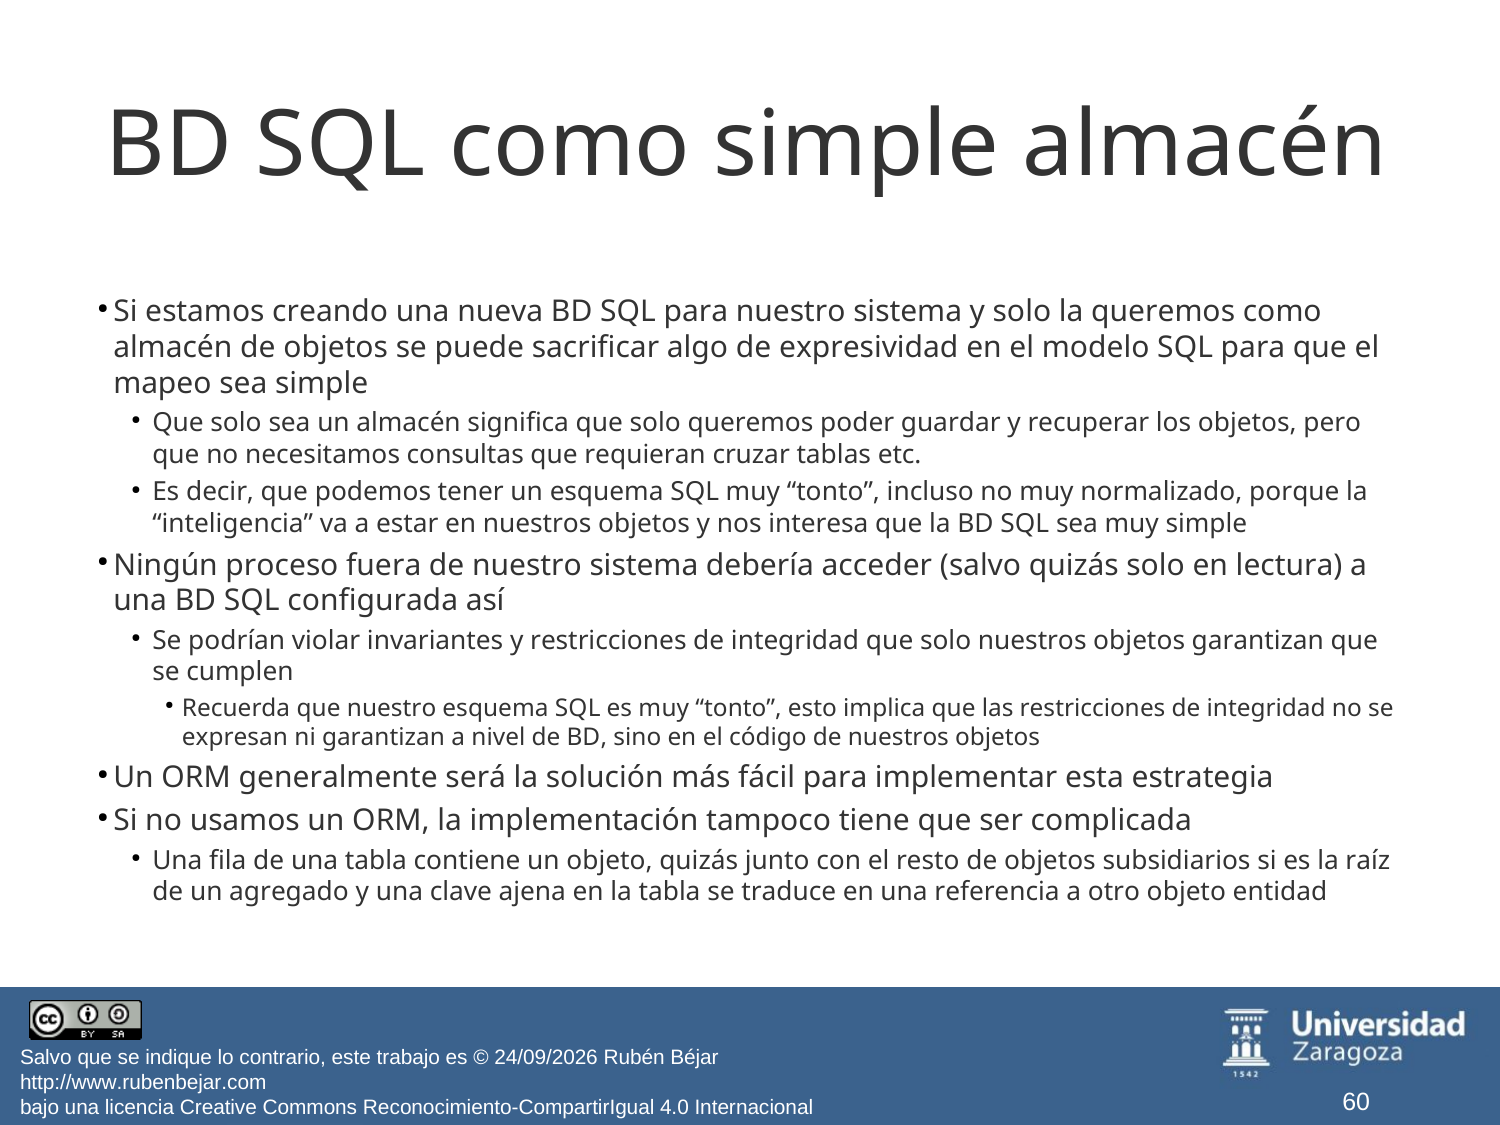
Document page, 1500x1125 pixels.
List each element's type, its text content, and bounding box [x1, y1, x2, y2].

title BD SQL como simple almacén [74, 21, 1420, 257]
list Si estamos creando una nueva BD SQL para nuestro sistema y solo la queremos como almacén de objetos se puede sacrificar algo de expresividad en el modelo SQL para que el mapeo sea simple Que solo sea un almacén significa que solo queremos poder guardar y recuperar los objetos, pero que no necesitamos consultas que requieran cruzar tablas etc. Es decir, que podemos tener un esquema SQL muy “tonto”, incluso no muy normalizado, porque la “inteligencia” va a estar en nuestros objetos y nos interesa que la BD SQL sea muy simple Ningún proceso fuera de nuestro sistema debería acceder (salvo quizás solo en lectura) a una BD SQL configurada así Se podrían violar invariantes y restricciones de integridad que solo nuestros objetos garantizan que se cumplen Recuerda que nuestro esquema SQL es muy “tonto”, esto implica que las restricciones de integridad no se expresan ni garantizan a nivel de BD, sino en el código de nuestros objetos Un ORM generalmente será la solución más fácil para implementar esta estrategia Si no usamos un ORM, la implementación tampoco tiene que ser complicada Una fila de una tabla contiene un objeto, quizás junto con el resto de objetos subsidiarios si es la raíz de un agregado y una clave ajena en la tabla se traduce en una referencia a otro objeto entidad [82, 283, 1418, 957]
picture [0, 987, 1500, 1125]
